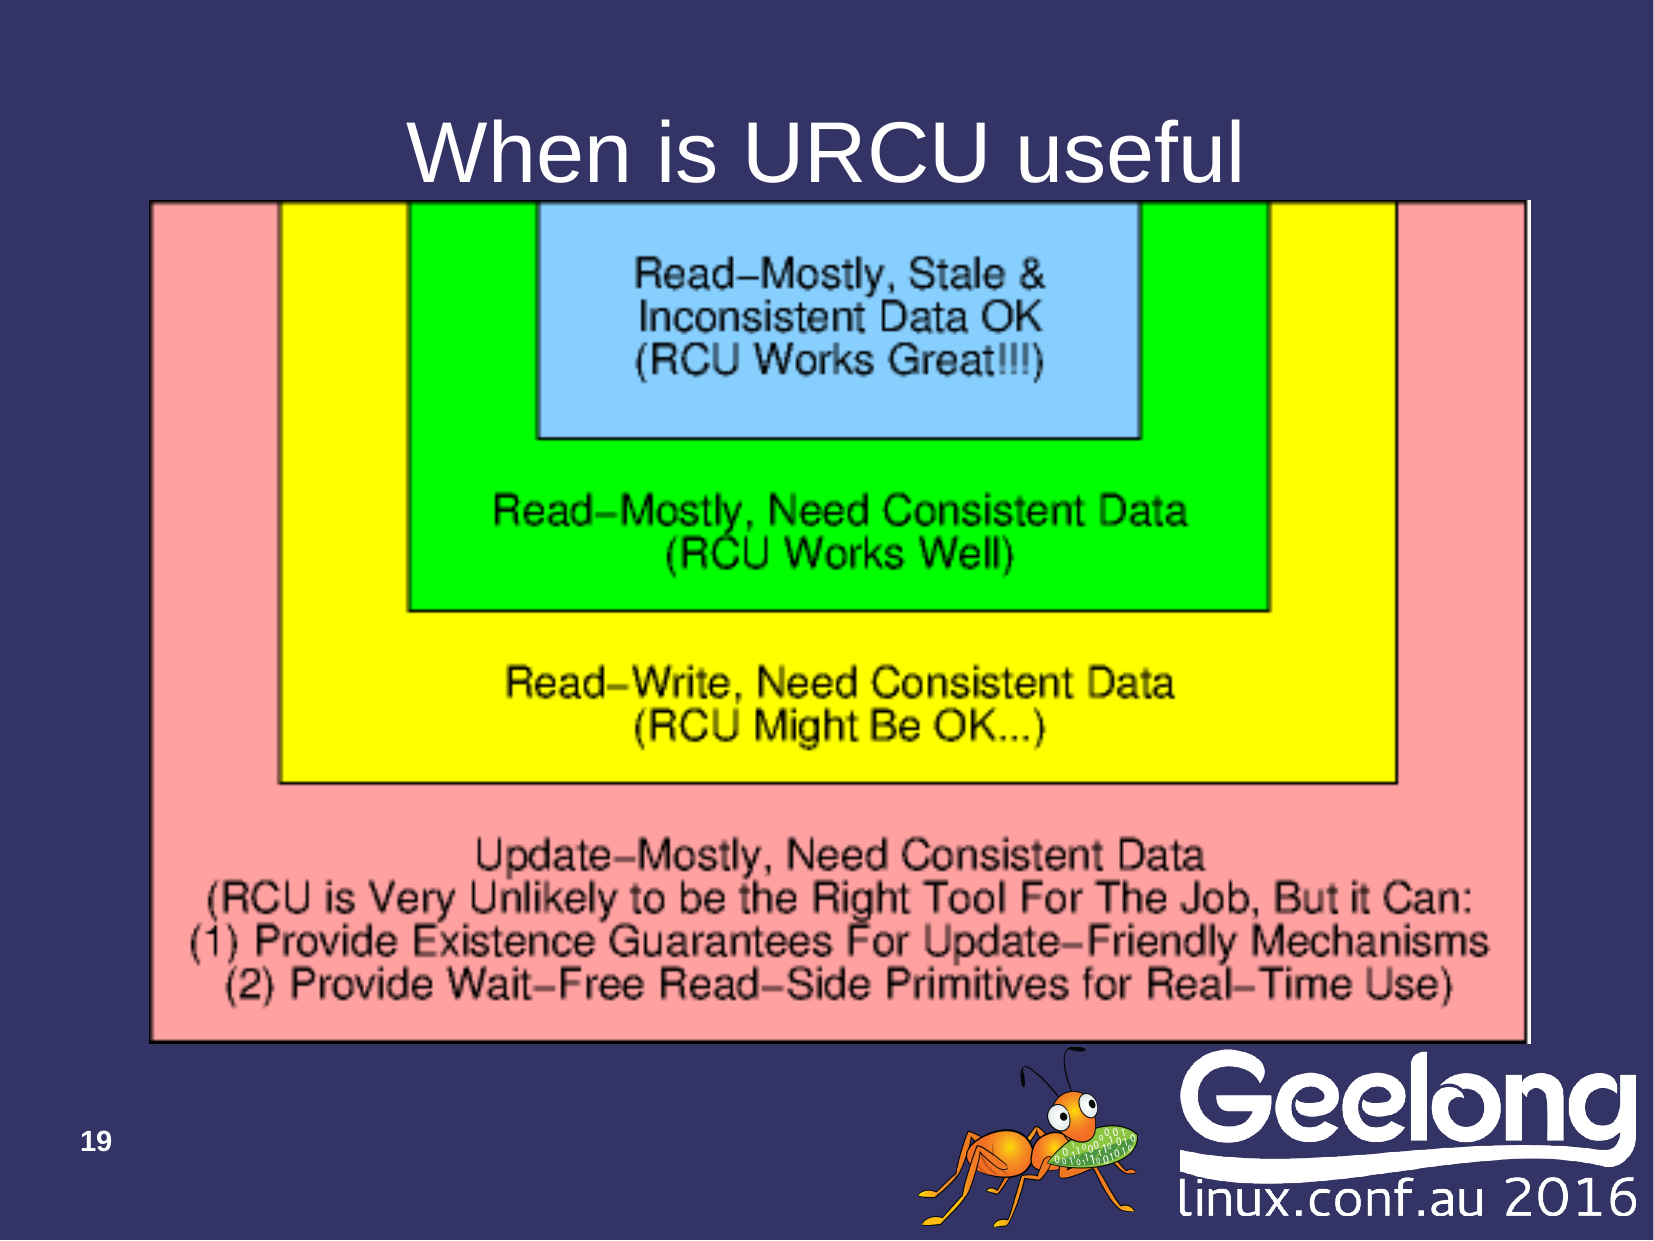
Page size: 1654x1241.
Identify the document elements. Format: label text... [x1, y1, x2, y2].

picture [149, 200, 1531, 1231]
title When is URCU useful [82, 49, 1571, 257]
picture [1180, 1049, 1636, 1216]
